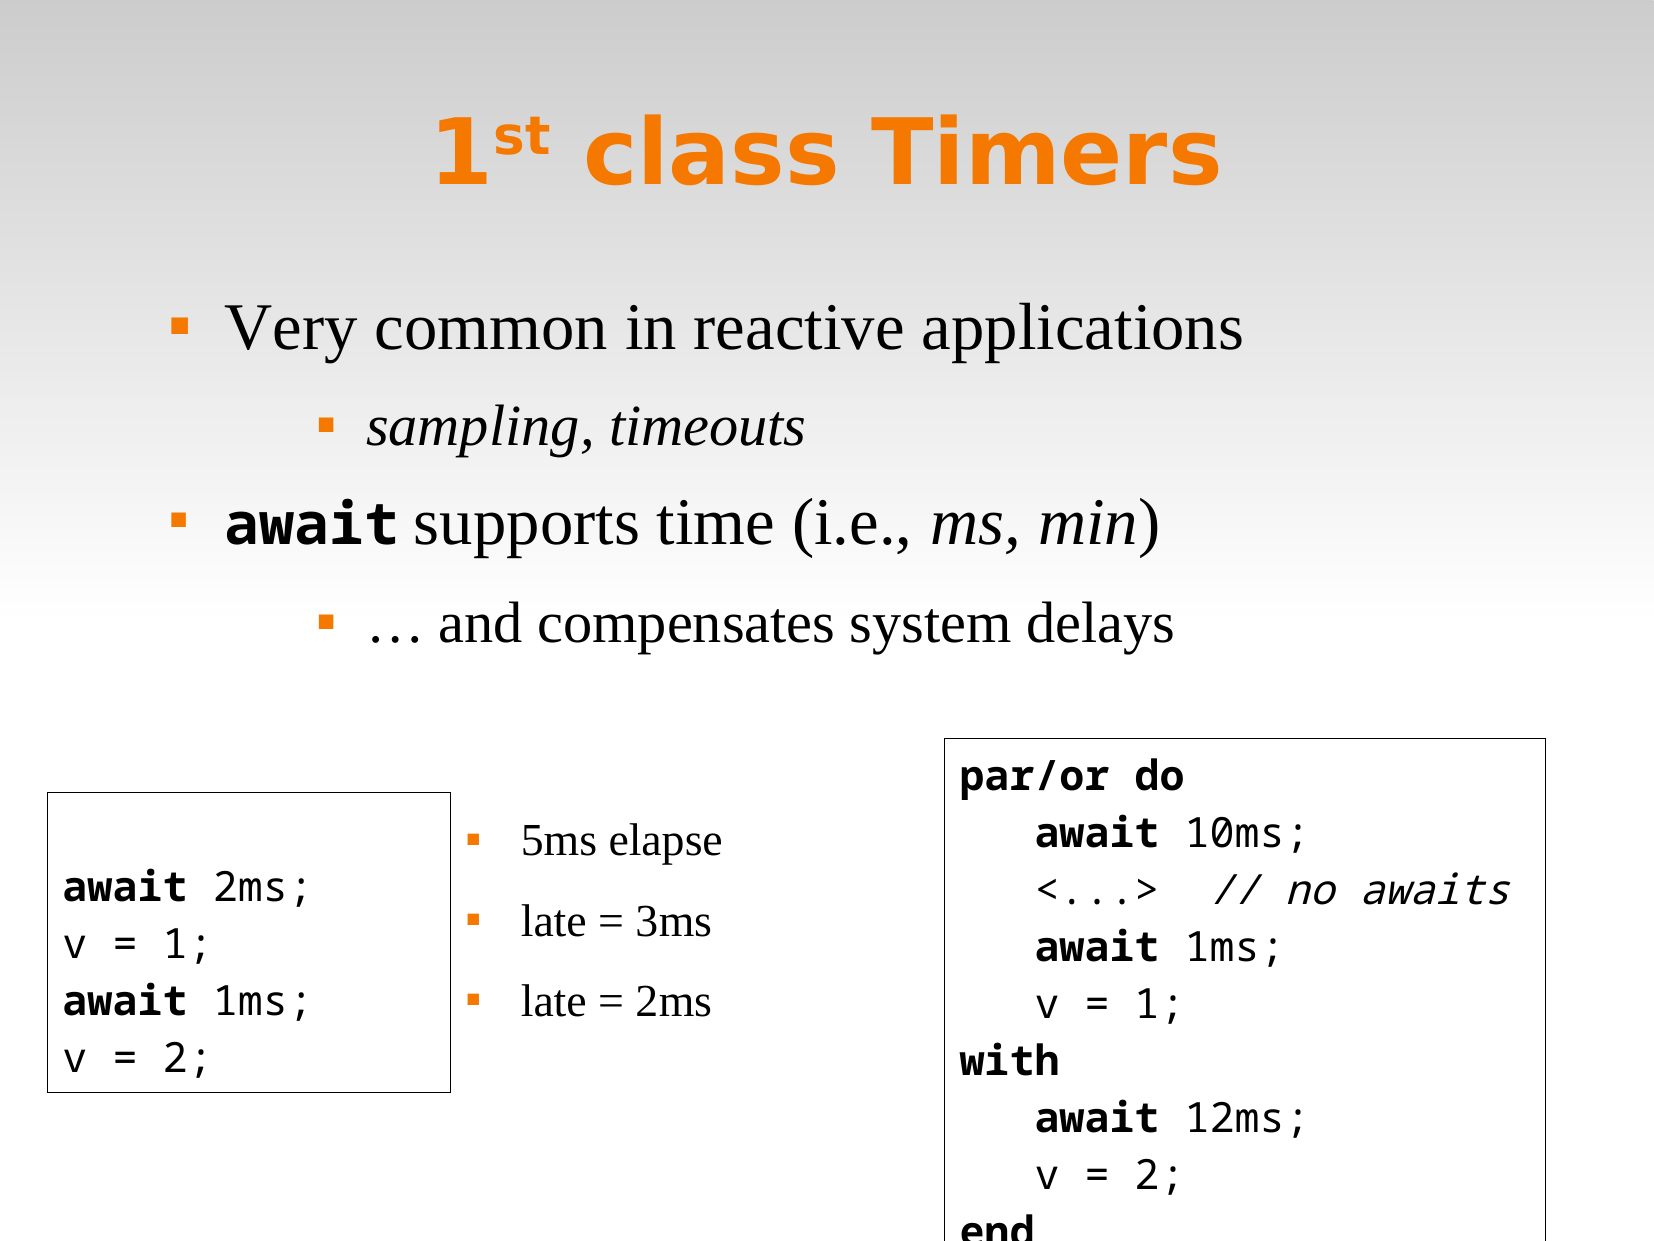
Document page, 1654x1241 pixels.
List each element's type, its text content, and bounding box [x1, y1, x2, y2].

text_box par/or do await 10ms; <...> // no awaits await 1ms; v = 1; with await 12ms; v = 2; end [944, 738, 1546, 1197]
list Very common in reactive applications sampling, timeouts await supports time (i.e., ms, min) … and compensates system delays [82, 290, 1571, 1109]
list 5ms elapse late = 3ms late = 2ms [379, 814, 826, 1078]
text_box await 2ms; v = 1; await 1ms; v = 2; [47, 792, 82, 1092]
title 1st class Timers [82, 49, 1571, 257]
